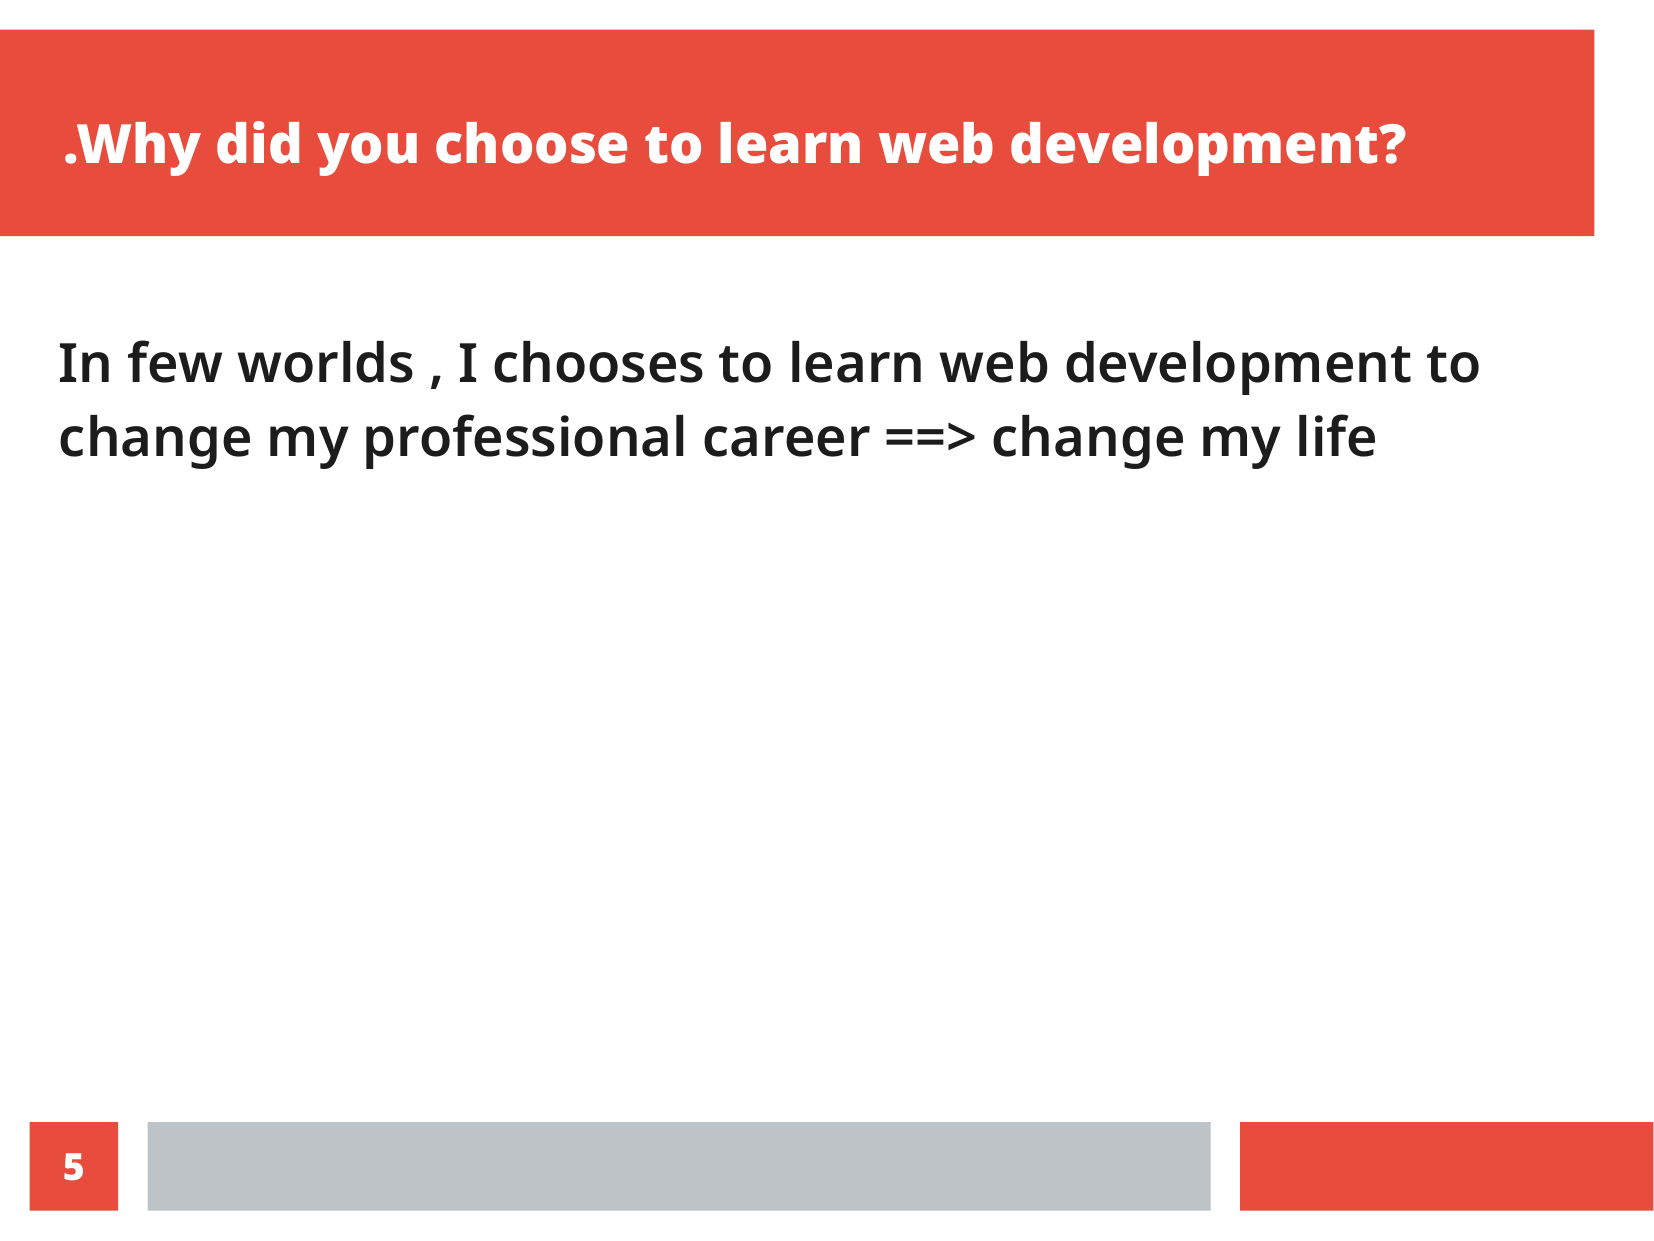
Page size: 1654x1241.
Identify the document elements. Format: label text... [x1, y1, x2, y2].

list In few worlds , I chooses to learn web development to change my professional career ==> change my life [59, 324, 1565, 1093]
title .Why did you choose to learn web development? [63, 1, 1599, 180]
